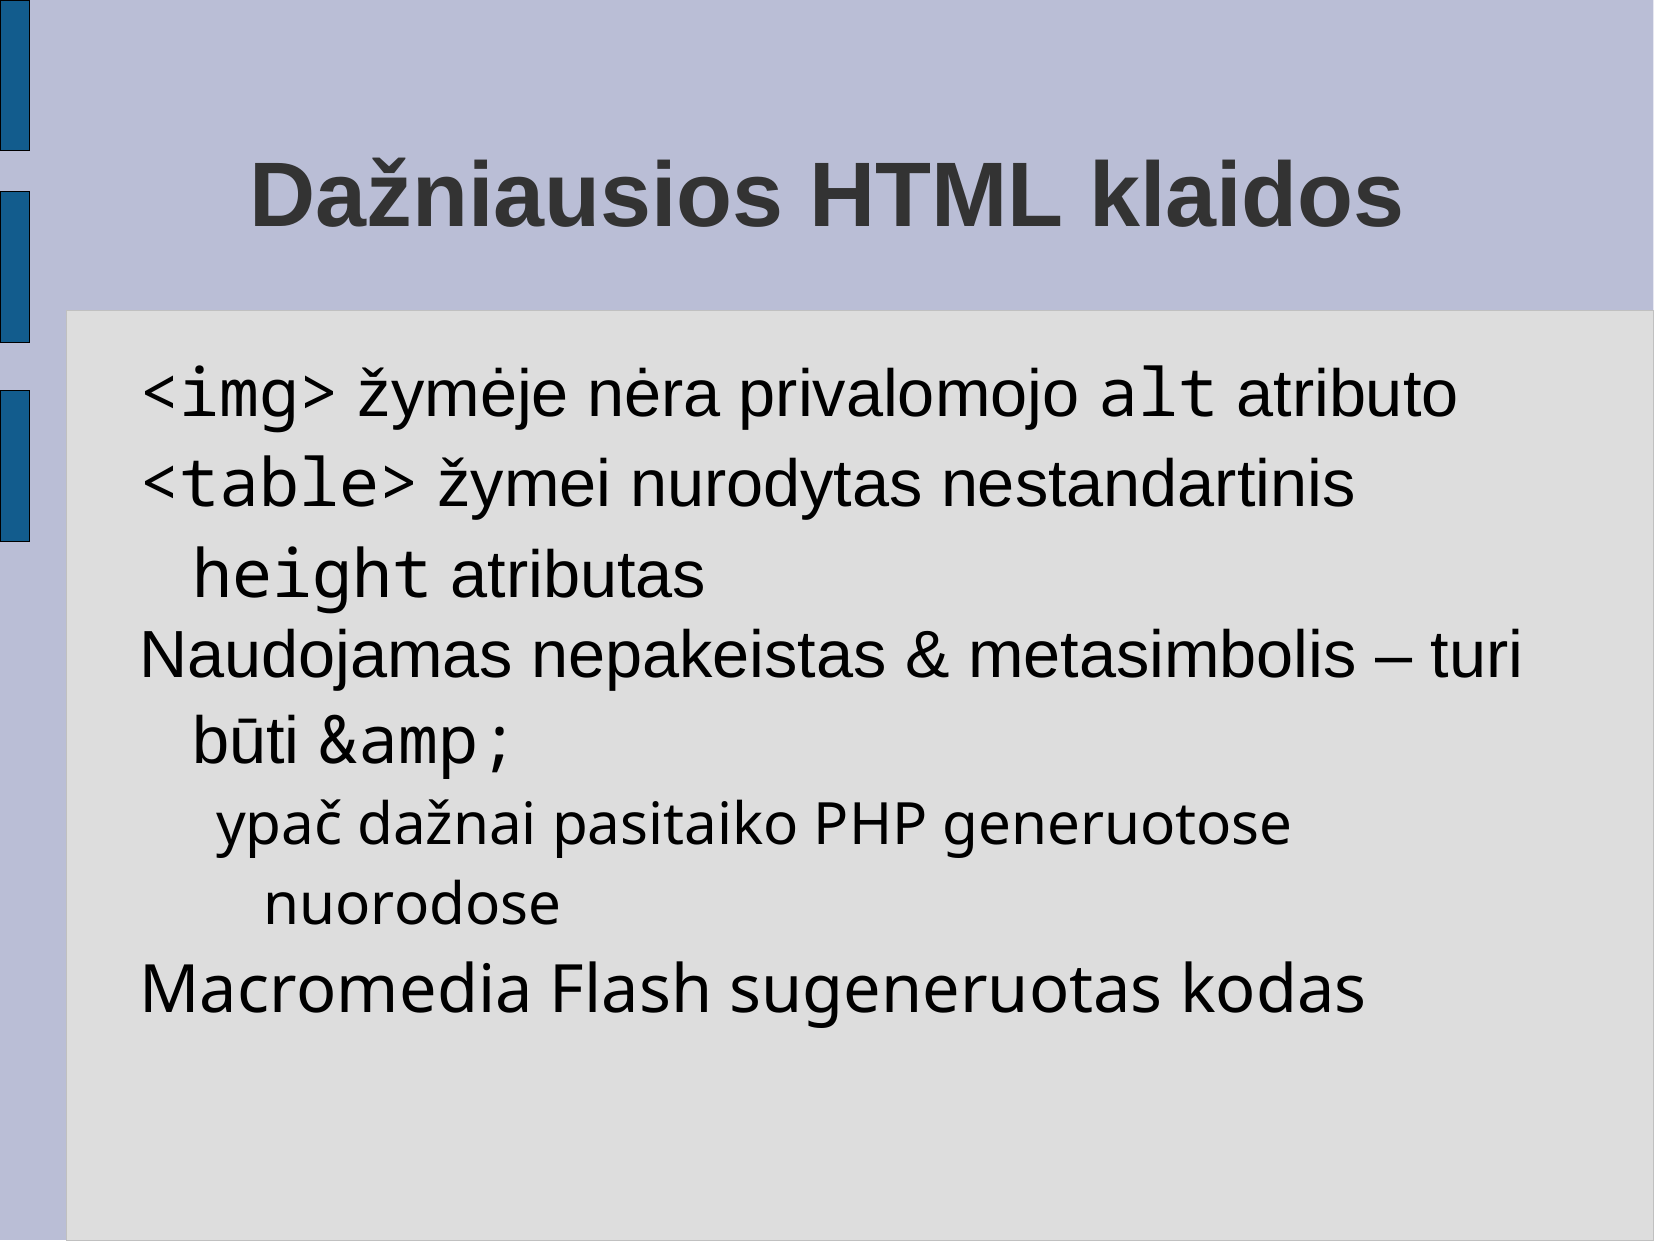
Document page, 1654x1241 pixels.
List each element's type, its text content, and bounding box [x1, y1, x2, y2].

title Dažniausios HTML klaidos [121, 91, 1534, 299]
list <img> žymėje nėra privalomojo alt atributo <table> žymei nurodytas nestandartinis height atributas Naudojamas nepakeistas & metasimbolis – turi būti &amp; ypač dažnai pasitaiko PHP generuotose nuorodose Macromedia Flash sugeneruotas kodas [121, 344, 1534, 1127]
